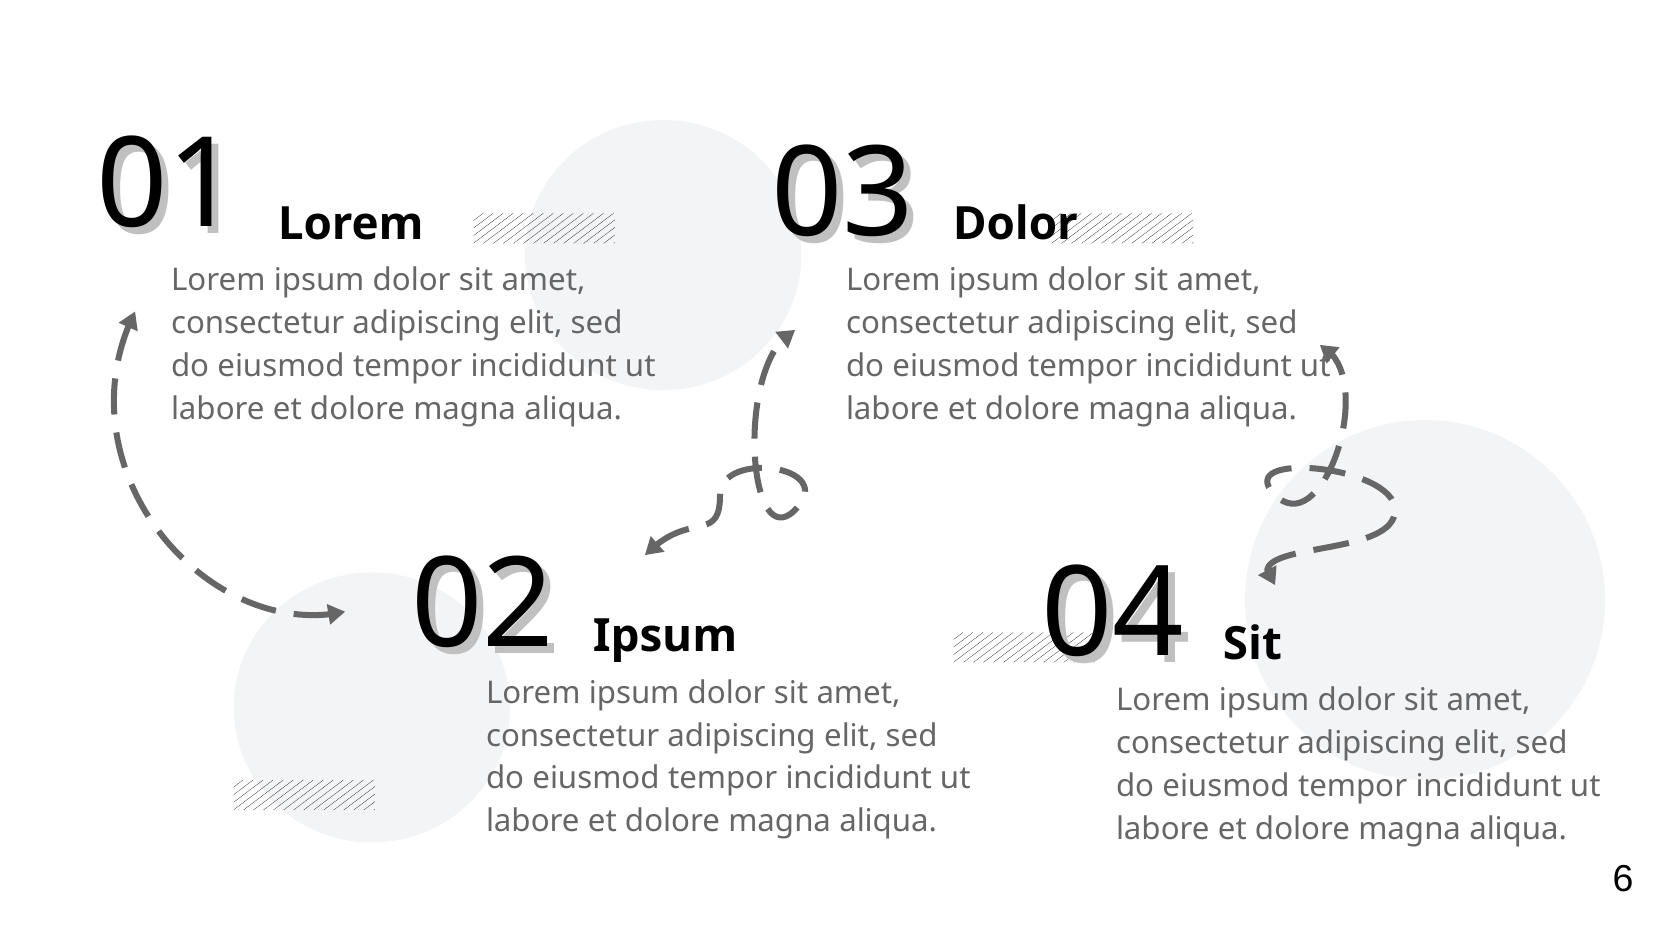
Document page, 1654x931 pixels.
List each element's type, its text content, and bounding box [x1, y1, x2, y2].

text_box Lorem [263, 182, 519, 261]
text_box Lorem ipsum dolor sit amet, consectetur adipiscing elit, sed do eiusmod tempor incididunt ut labore et dolore magna aliqua. [831, 250, 1357, 436]
text_box 03 [756, 94, 937, 281]
text_box Lorem ipsum dolor sit amet, consectetur adipiscing elit, sed do eiusmod tempor incididunt ut labore et dolore magna aliqua. [471, 662, 997, 849]
text_box 04 [1026, 514, 1207, 701]
text_box Lorem ipsum dolor sit amet, consectetur adipiscing elit, sed do eiusmod tempor incididunt ut labore et dolore magna aliqua. [156, 250, 682, 436]
text_box Lorem ipsum dolor sit amet, consectetur adipiscing elit, sed do eiusmod tempor incididunt ut labore et dolore magna aliqua. [1101, 670, 1627, 856]
text_box 02 [396, 505, 577, 691]
text_box Dolor [938, 182, 1194, 261]
text_box Ipsum [578, 595, 834, 673]
text_box Sit [1208, 602, 1464, 681]
text_box 01 [81, 85, 262, 271]
